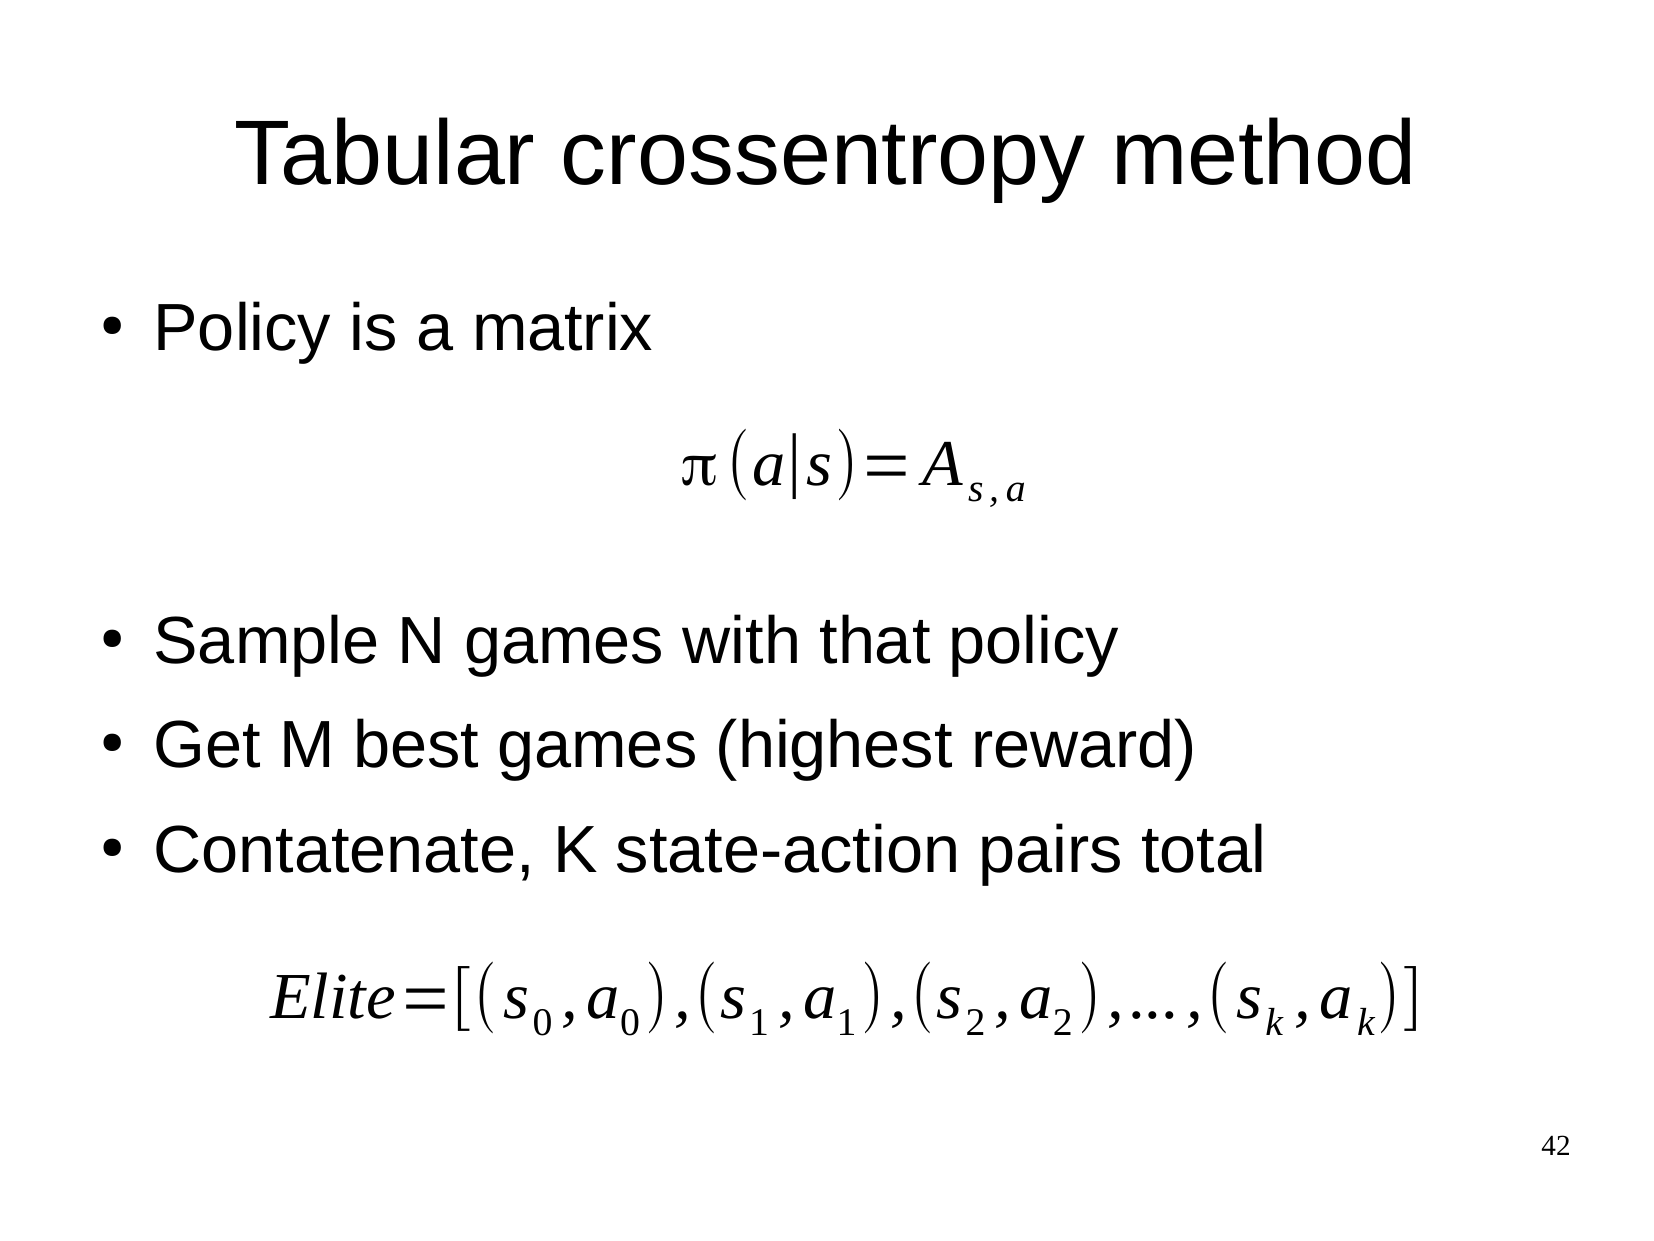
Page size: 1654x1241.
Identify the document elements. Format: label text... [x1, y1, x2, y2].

chart [664, 423, 1041, 509]
list Policy is a matrix Sample N games with that policy Get M best games (highest reward) Contatenate, K state-action pairs total [82, 290, 1571, 1010]
title Tabular crossentropy method [82, 49, 1571, 257]
chart [249, 957, 1439, 1042]
